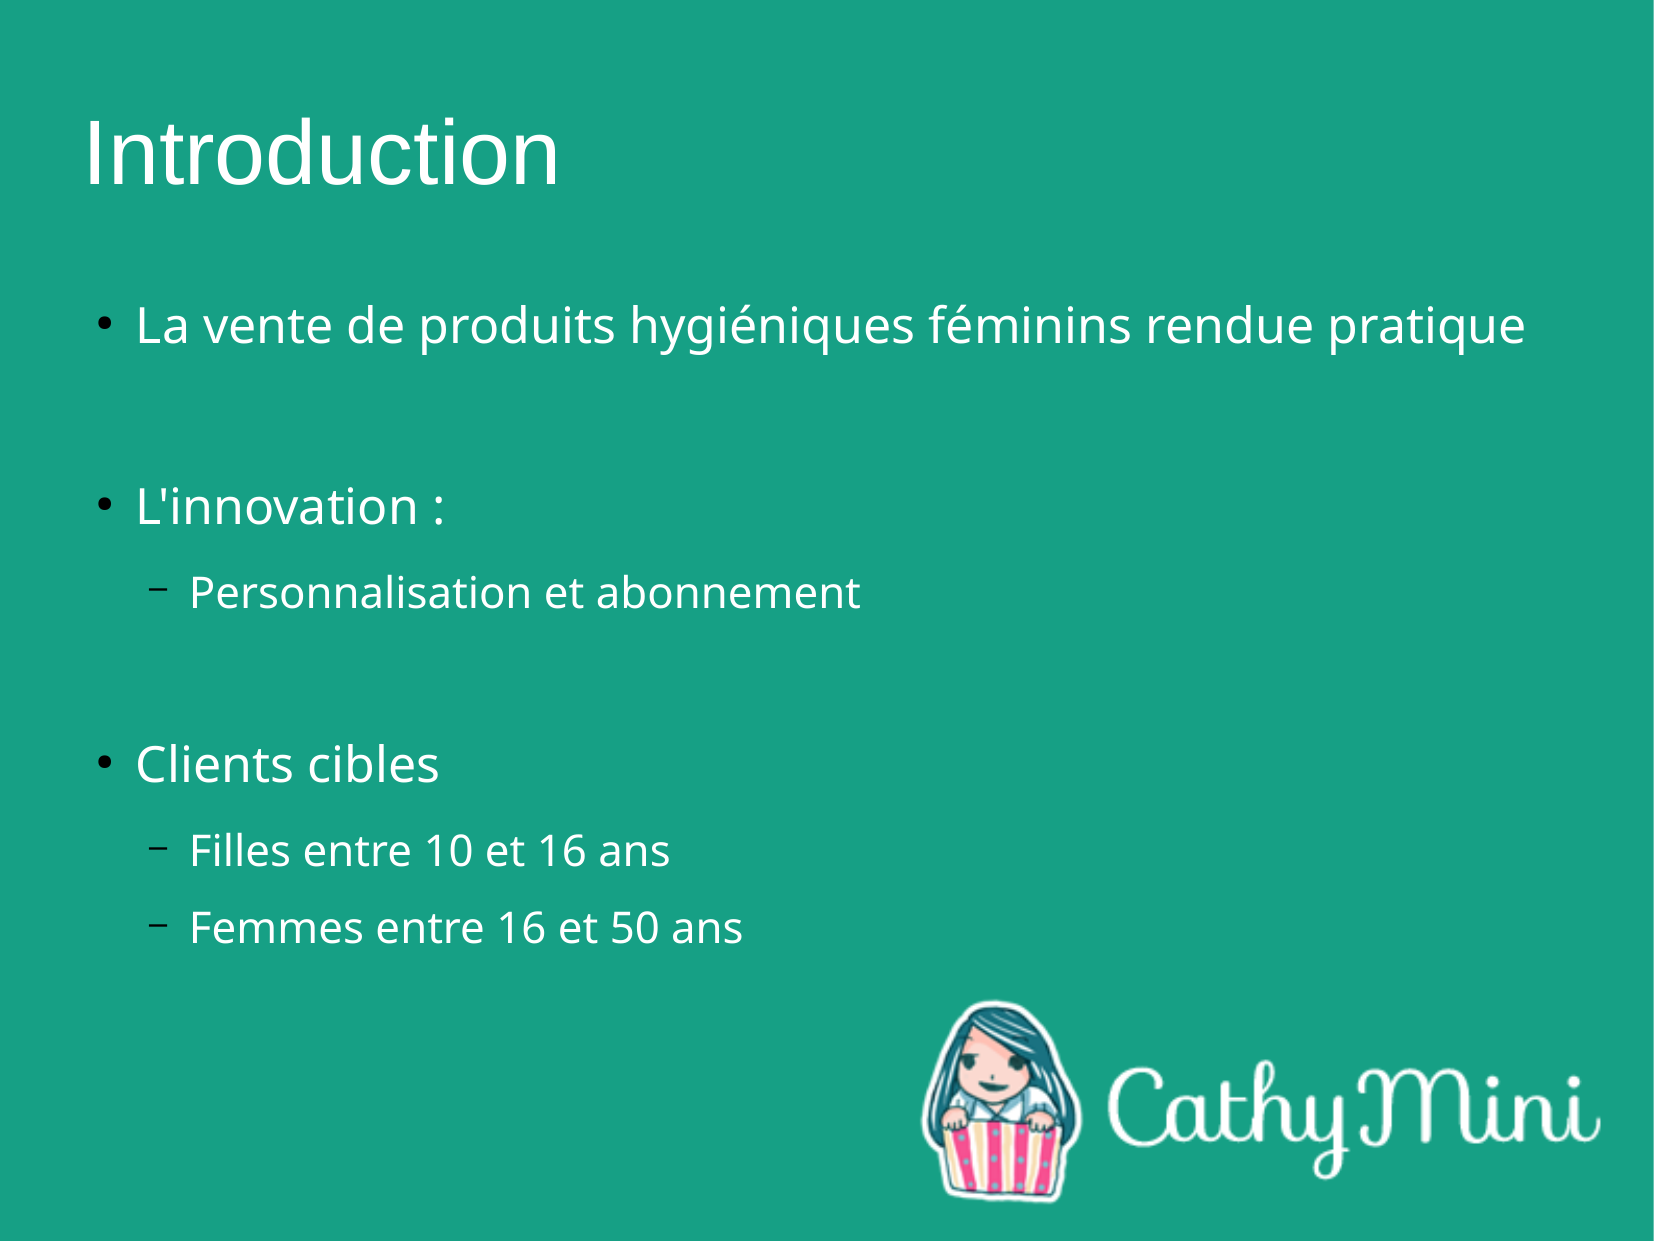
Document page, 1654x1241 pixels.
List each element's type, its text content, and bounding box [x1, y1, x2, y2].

list La vente de produits hygiéniques féminins rendue pratique L'innovation : Personnalisation et abonnement Clients cibles Filles entre 10 et 16 ans Femmes entre 16 et 50 ans [82, 290, 1538, 1010]
picture [0, 0, 1654, 1241]
title Introduction [82, 49, 1571, 257]
